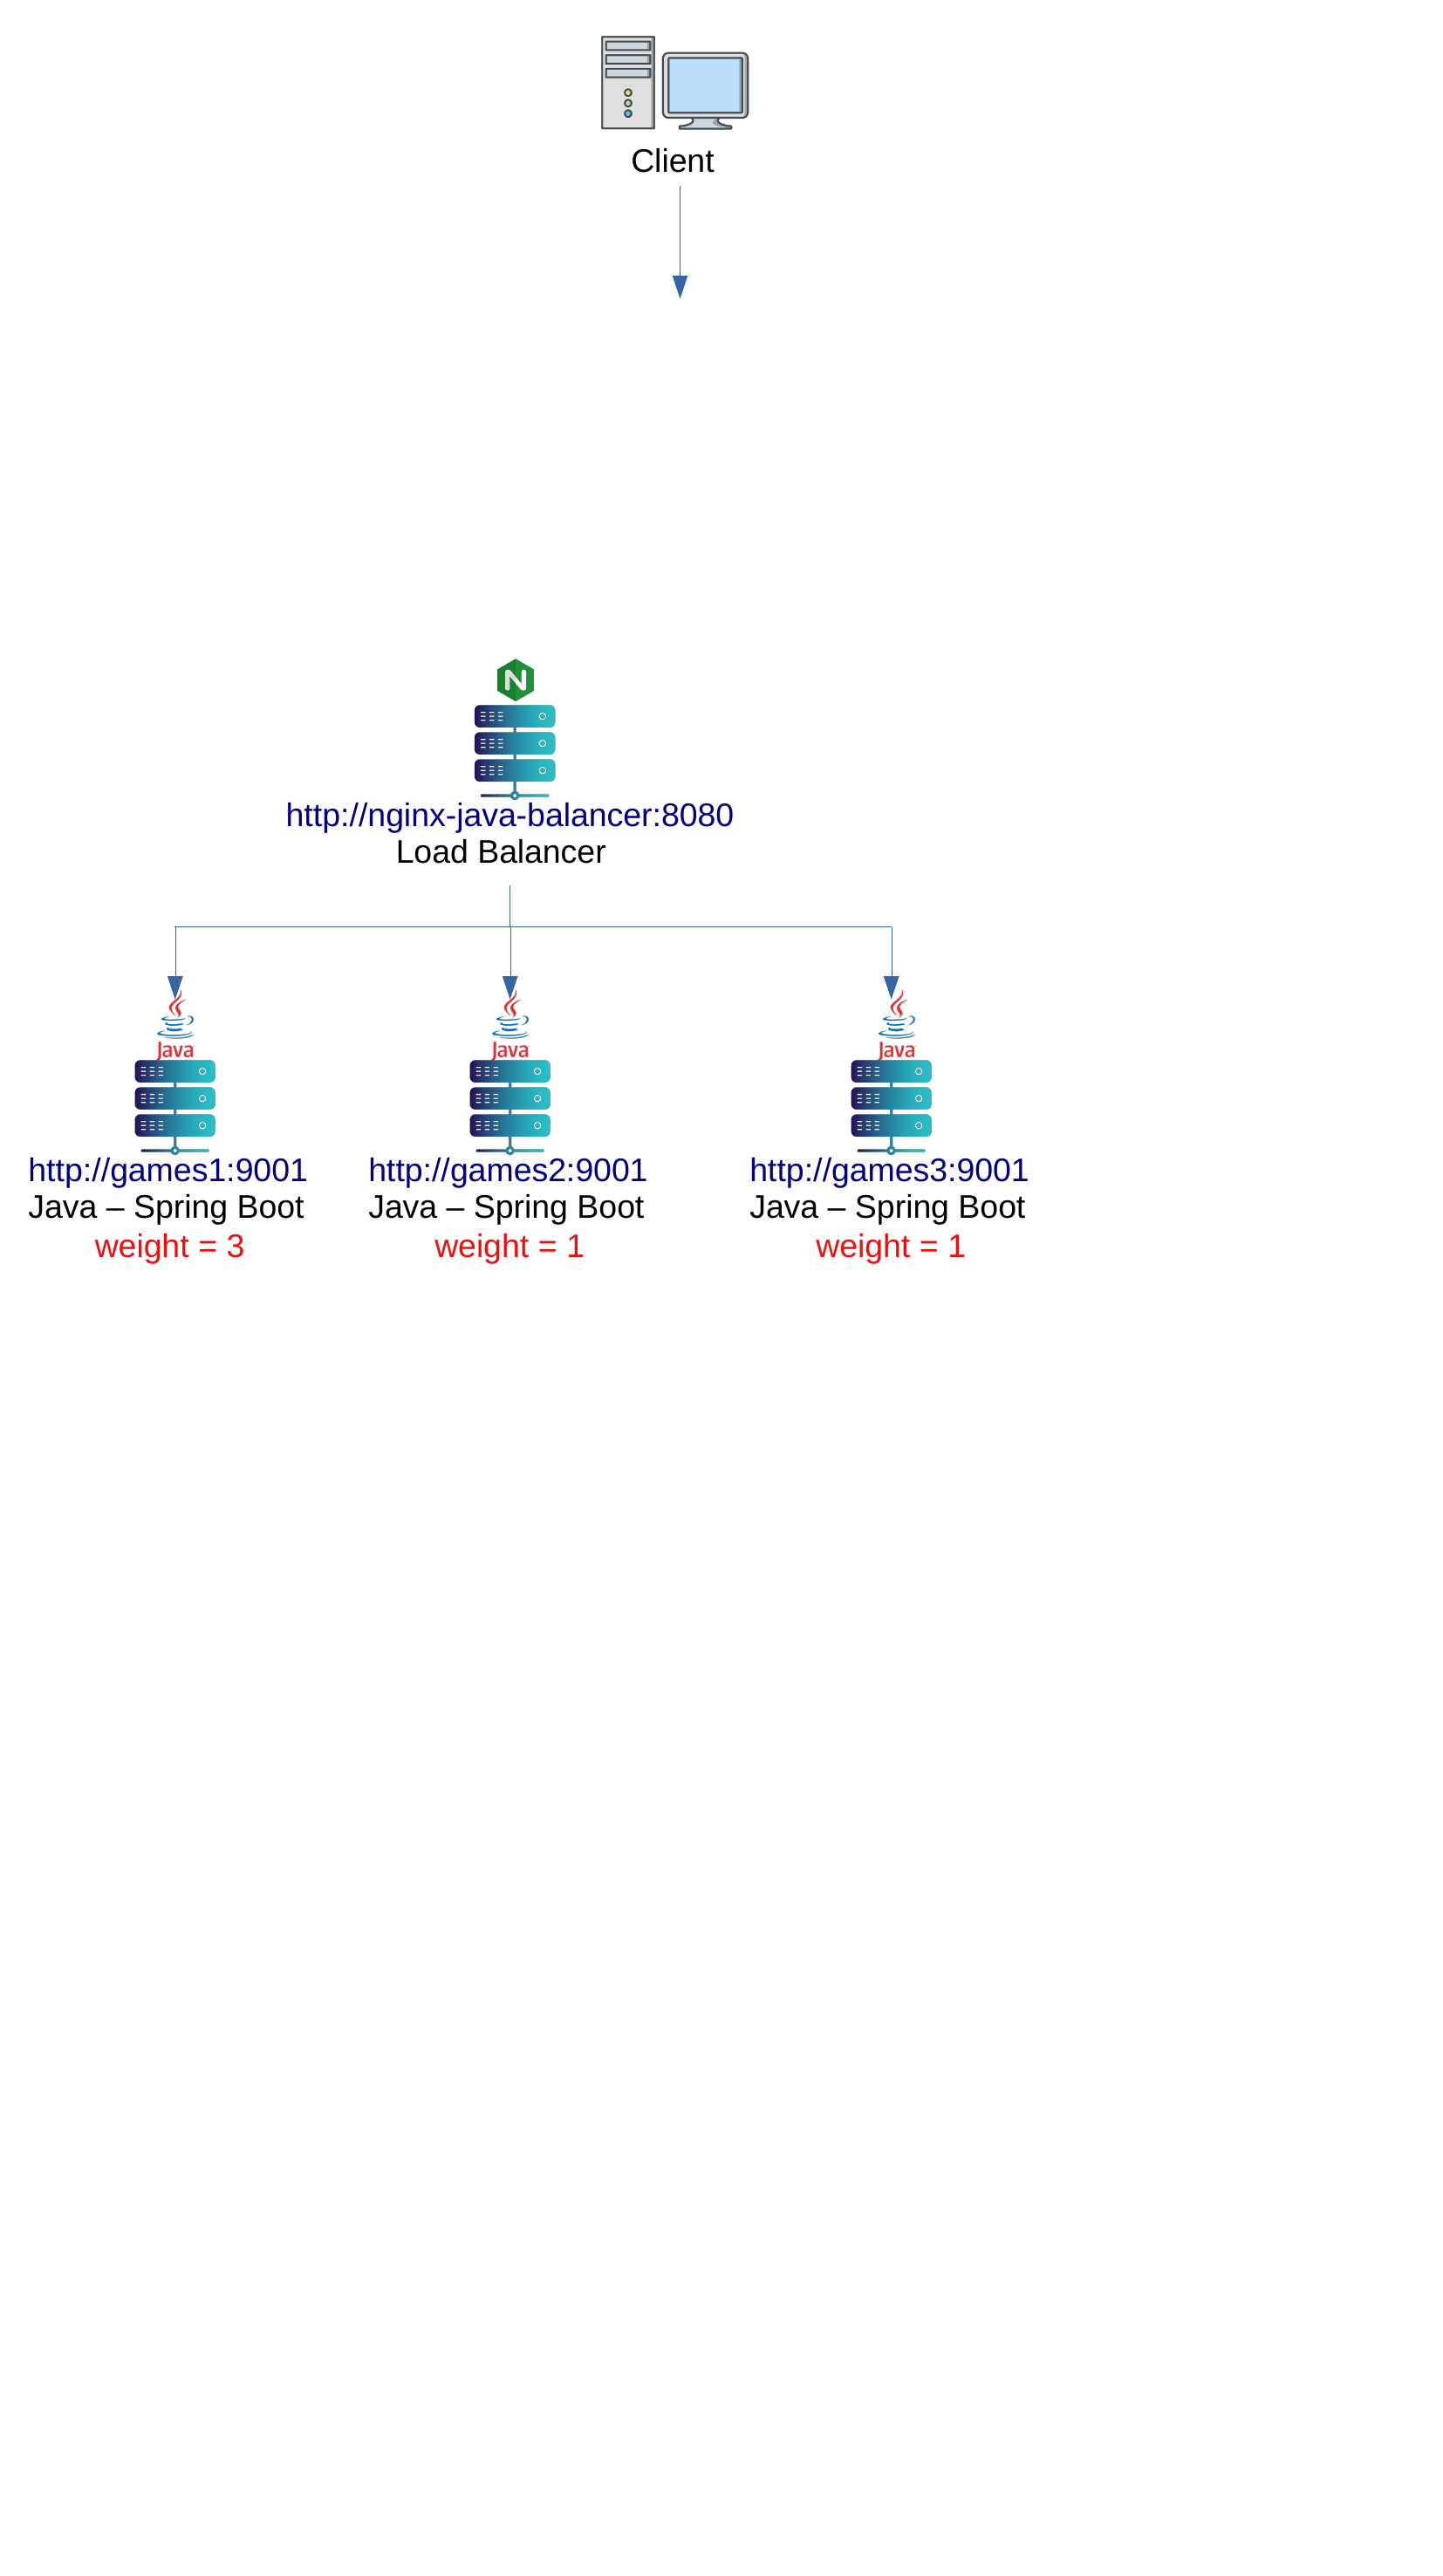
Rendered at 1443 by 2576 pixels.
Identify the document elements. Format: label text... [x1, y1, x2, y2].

text_box Client [618, 135, 728, 323]
picture [448, 988, 572, 1145]
picture [113, 988, 237, 1145]
text_box http://games2:9001 Java – Spring Boot [355, 1145, 665, 1242]
text_box weight = 3 [81, 1220, 258, 1271]
picture [452, 659, 578, 789]
text_box http://games3:9001 Java – Spring Boot [736, 1145, 1046, 1242]
text_box weight = 1 [803, 1220, 980, 1271]
text_box weight = 1 [421, 1220, 598, 1271]
picture [577, 0, 773, 181]
text_box http://nginx-java-balancer:8080 Load Balancer [272, 789, 758, 877]
picture [829, 988, 954, 1145]
text_box http://games1:9001 Java – Spring Boot [15, 1145, 325, 1242]
